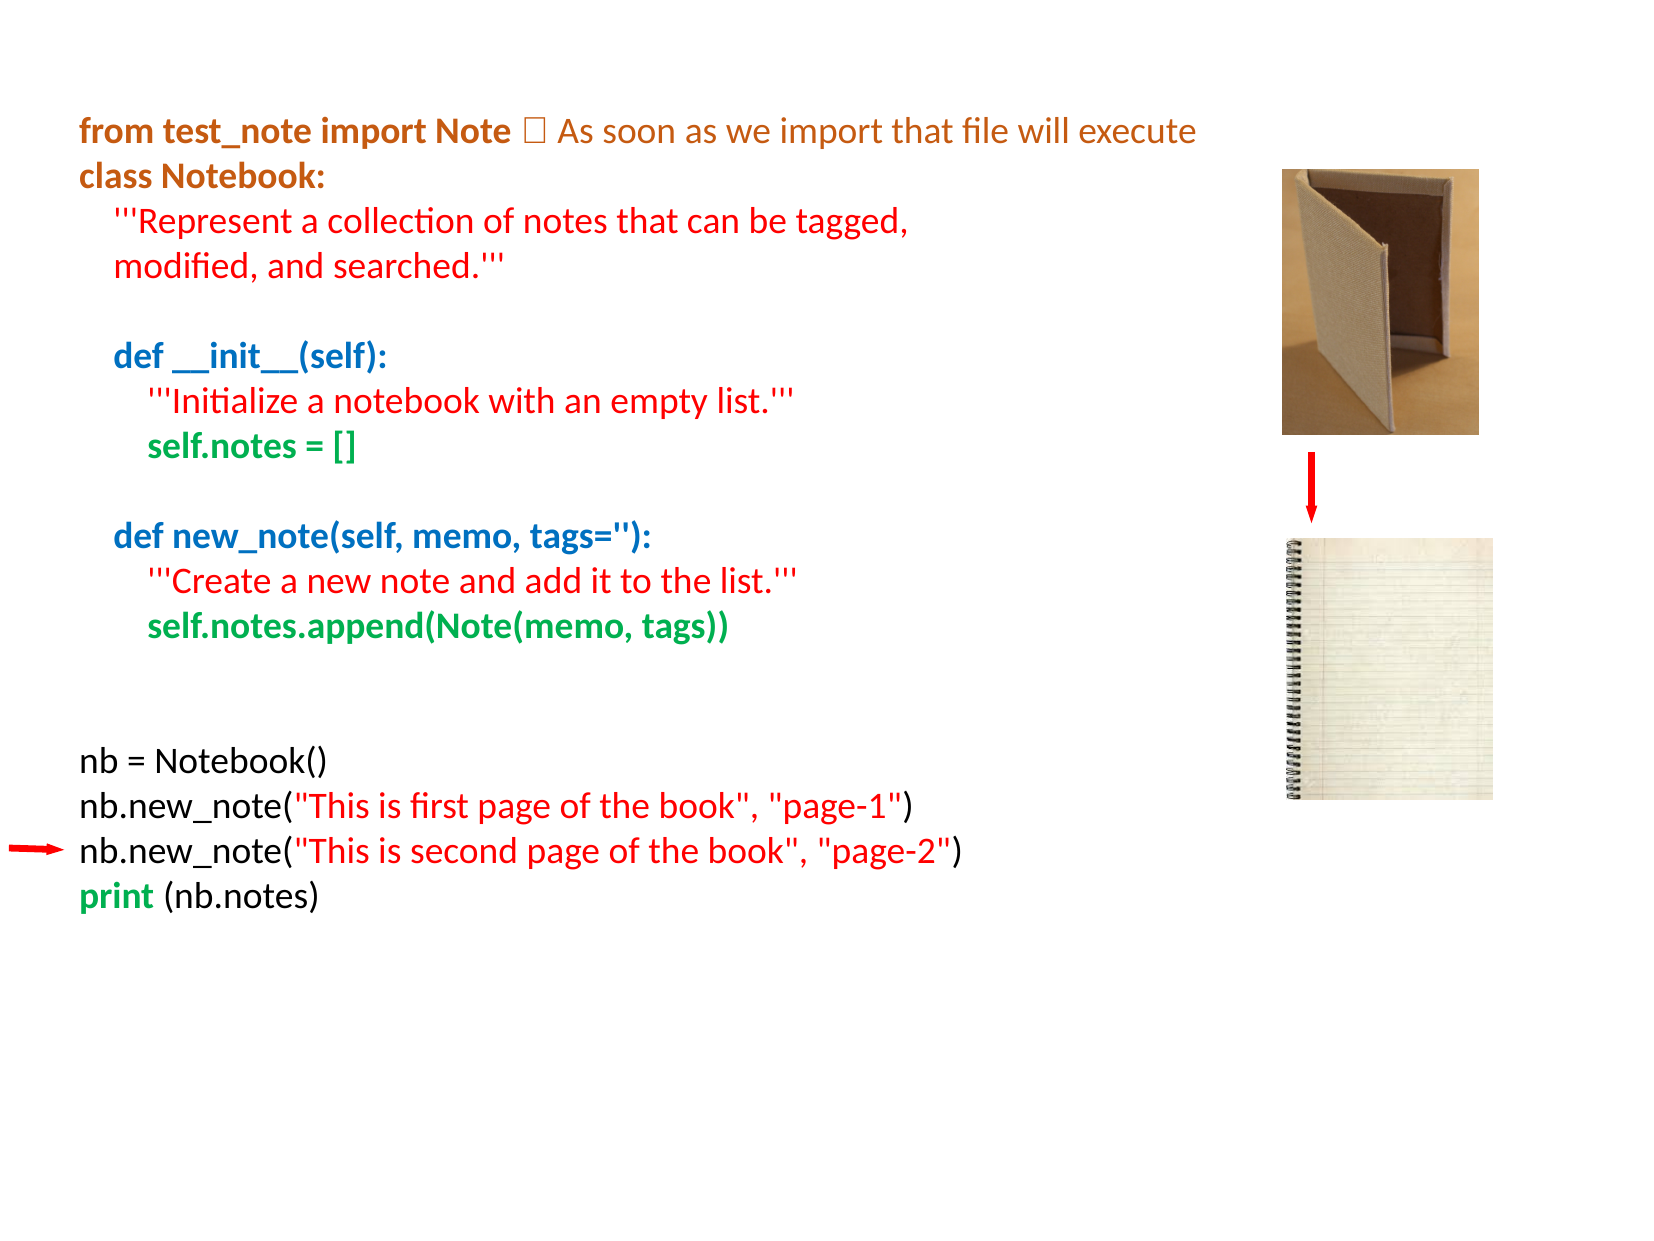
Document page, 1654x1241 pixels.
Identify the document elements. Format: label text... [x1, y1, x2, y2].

picture [1286, 538, 1493, 801]
picture [1282, 170, 1479, 435]
text_box from test_note import Note  As soon as we import that file will execute class Notebook: '''Represent a collection of notes that can be tagged, modified, and searched.''' def __init__(self): '''Initialize a notebook with an empty list.''' self.notes = [] def new_note(self, memo, tags=''): '''Create a new note and add it to the list.''' self.notes.append(Note(memo, tags)) nb = Notebook() nb.new_note("This is first page of the book", "page-1") nb.new_note("This is second page of the book", "page-2") print (nb.notes) [64, 54, 1227, 1014]
